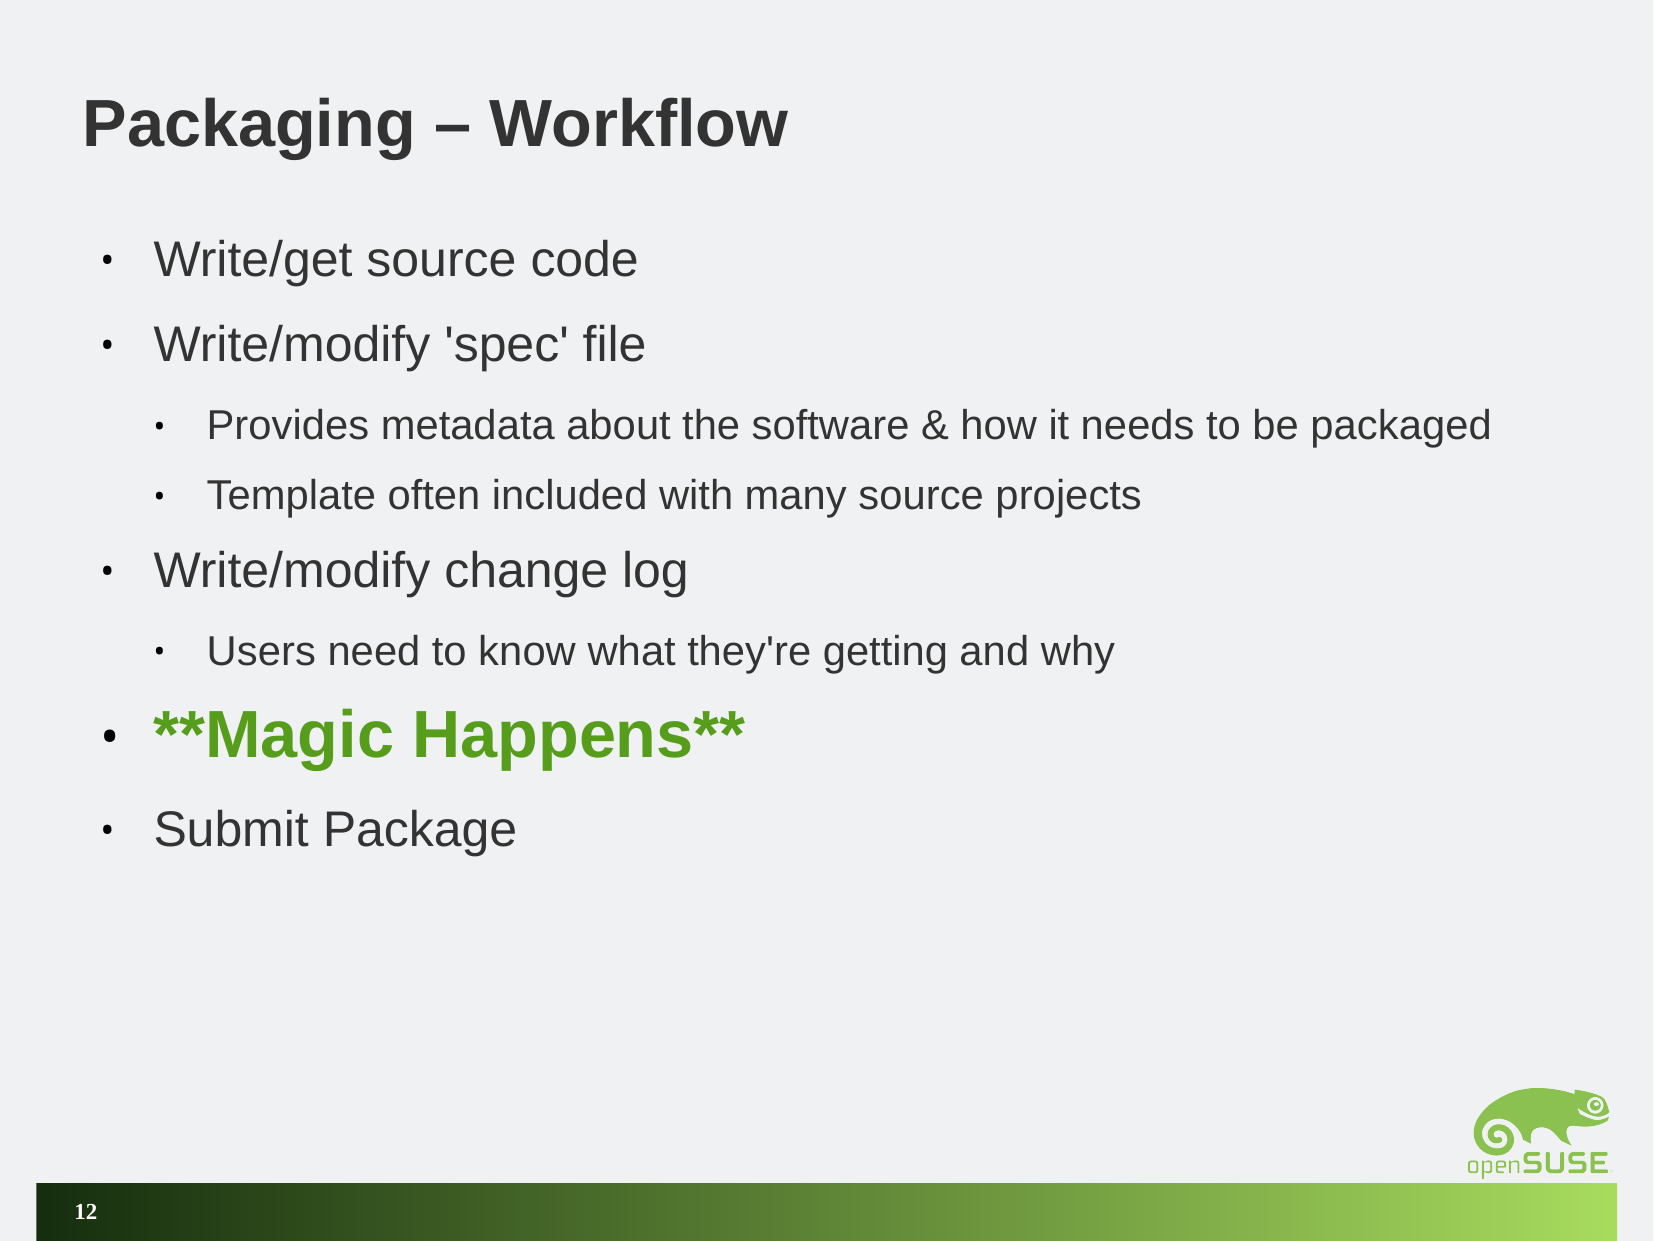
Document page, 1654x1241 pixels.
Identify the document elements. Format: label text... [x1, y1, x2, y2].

list Write/get source code Write/modify 'spec' file Provides metadata about the software & how it needs to be packaged Template often included with many source projects Write/modify change log Users need to know what they're getting and why **Magic Happens** Submit Package [82, 231, 1571, 1061]
title Packaging – Workflow [82, 49, 1571, 198]
picture [0, 0, 1654, 1241]
